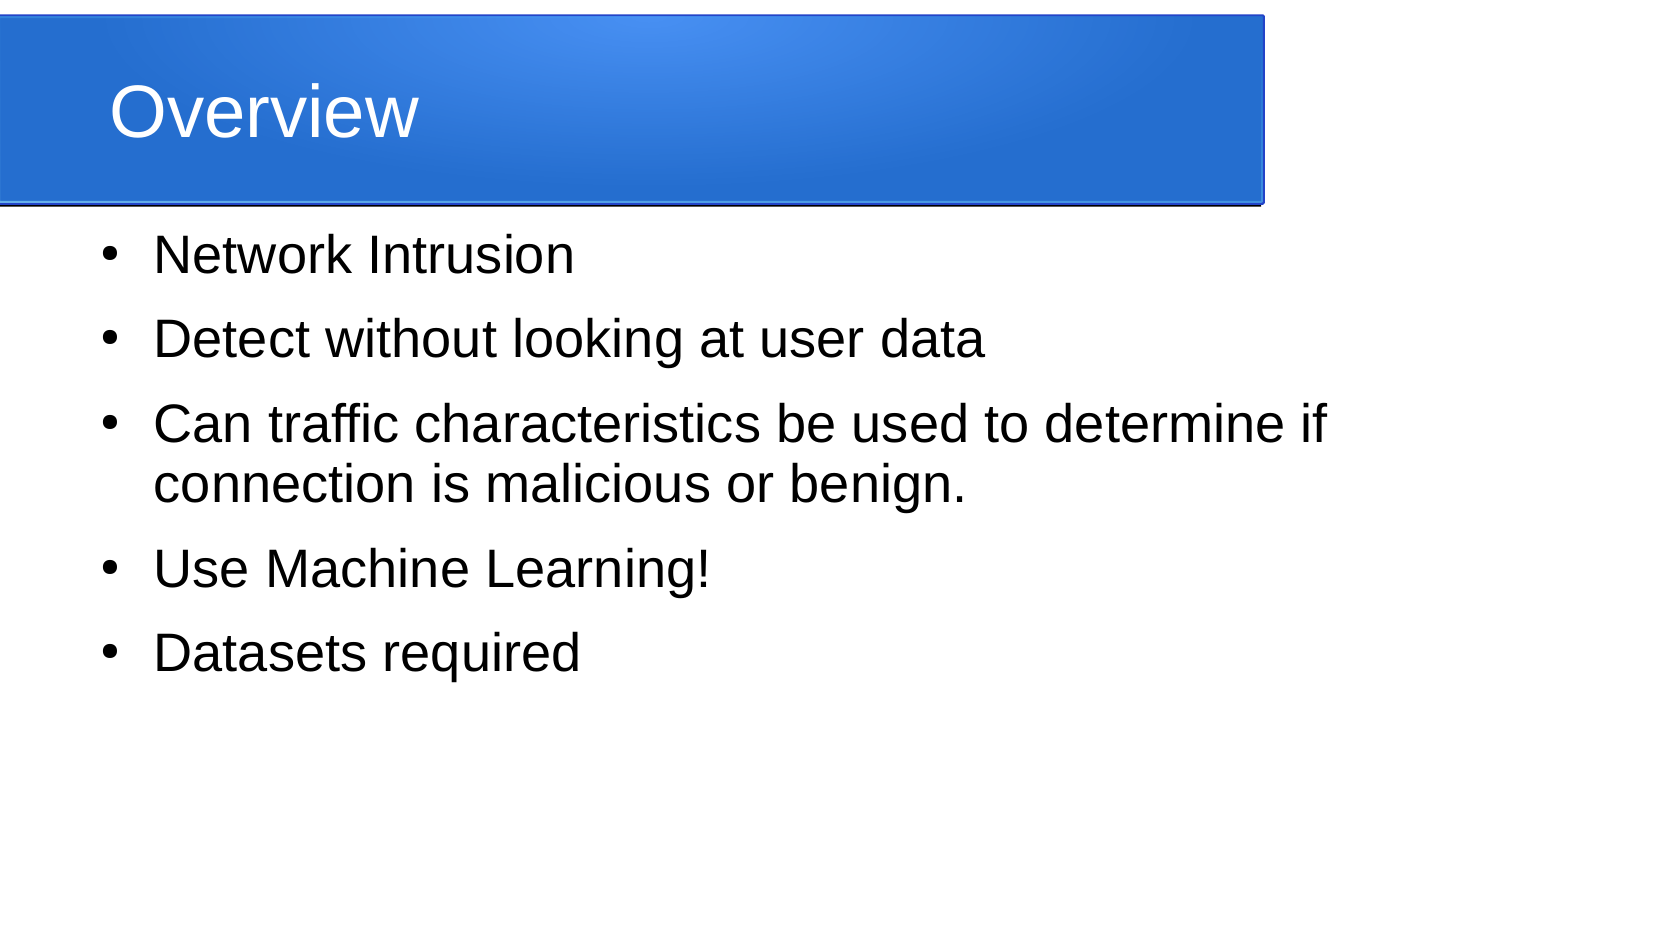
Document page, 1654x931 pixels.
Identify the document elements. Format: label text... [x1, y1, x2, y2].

title Overview [82, 35, 1235, 189]
list Network Intrusion Detect without looking at user data Can traffic characteristics be used to determine if connection is malicious or benign. Use Machine Learning! Datasets required [82, 224, 1571, 764]
